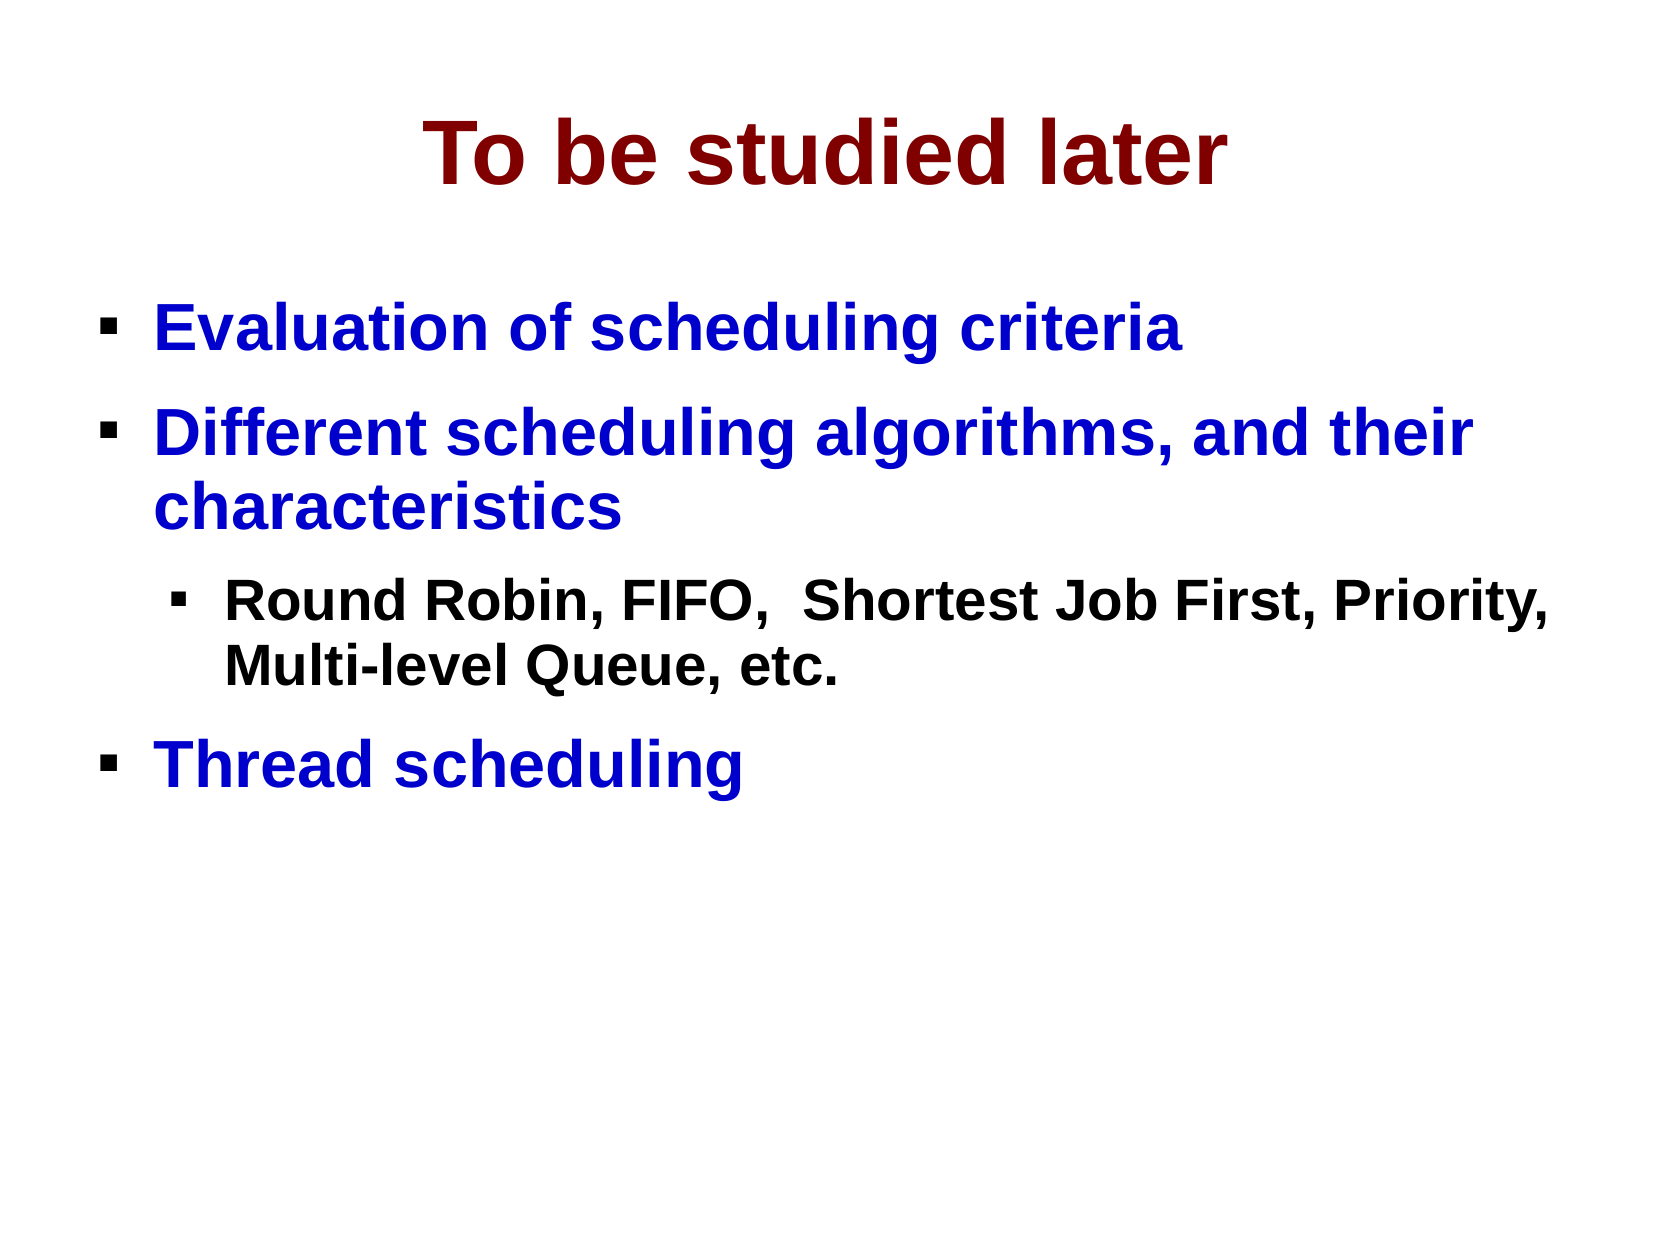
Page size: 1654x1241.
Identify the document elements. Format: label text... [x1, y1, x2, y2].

list Evaluation of scheduling criteria Different scheduling algorithms, and their characteristics Round Robin, FIFO, Shortest Job First, Priority, Multi-level Queue, etc. Thread scheduling [82, 290, 1583, 1182]
title To be studied later [82, 49, 1571, 257]
